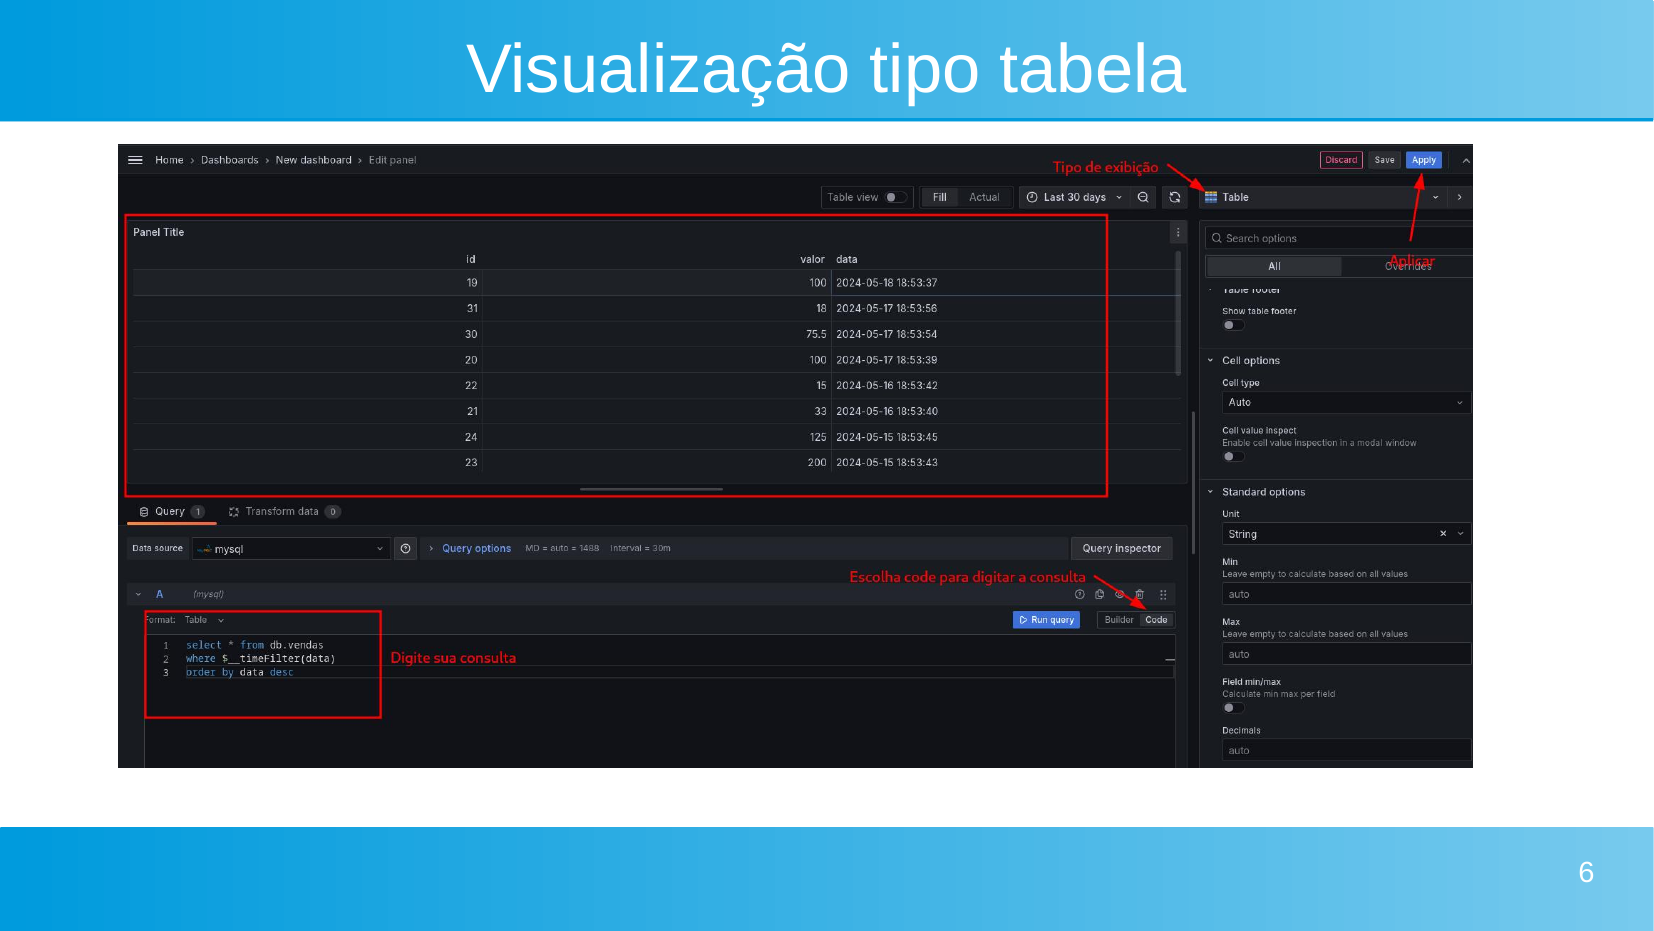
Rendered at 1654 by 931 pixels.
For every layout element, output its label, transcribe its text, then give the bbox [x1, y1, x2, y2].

picture [118, 144, 1473, 768]
title Visualização tipo tabela [59, 29, 1595, 108]
